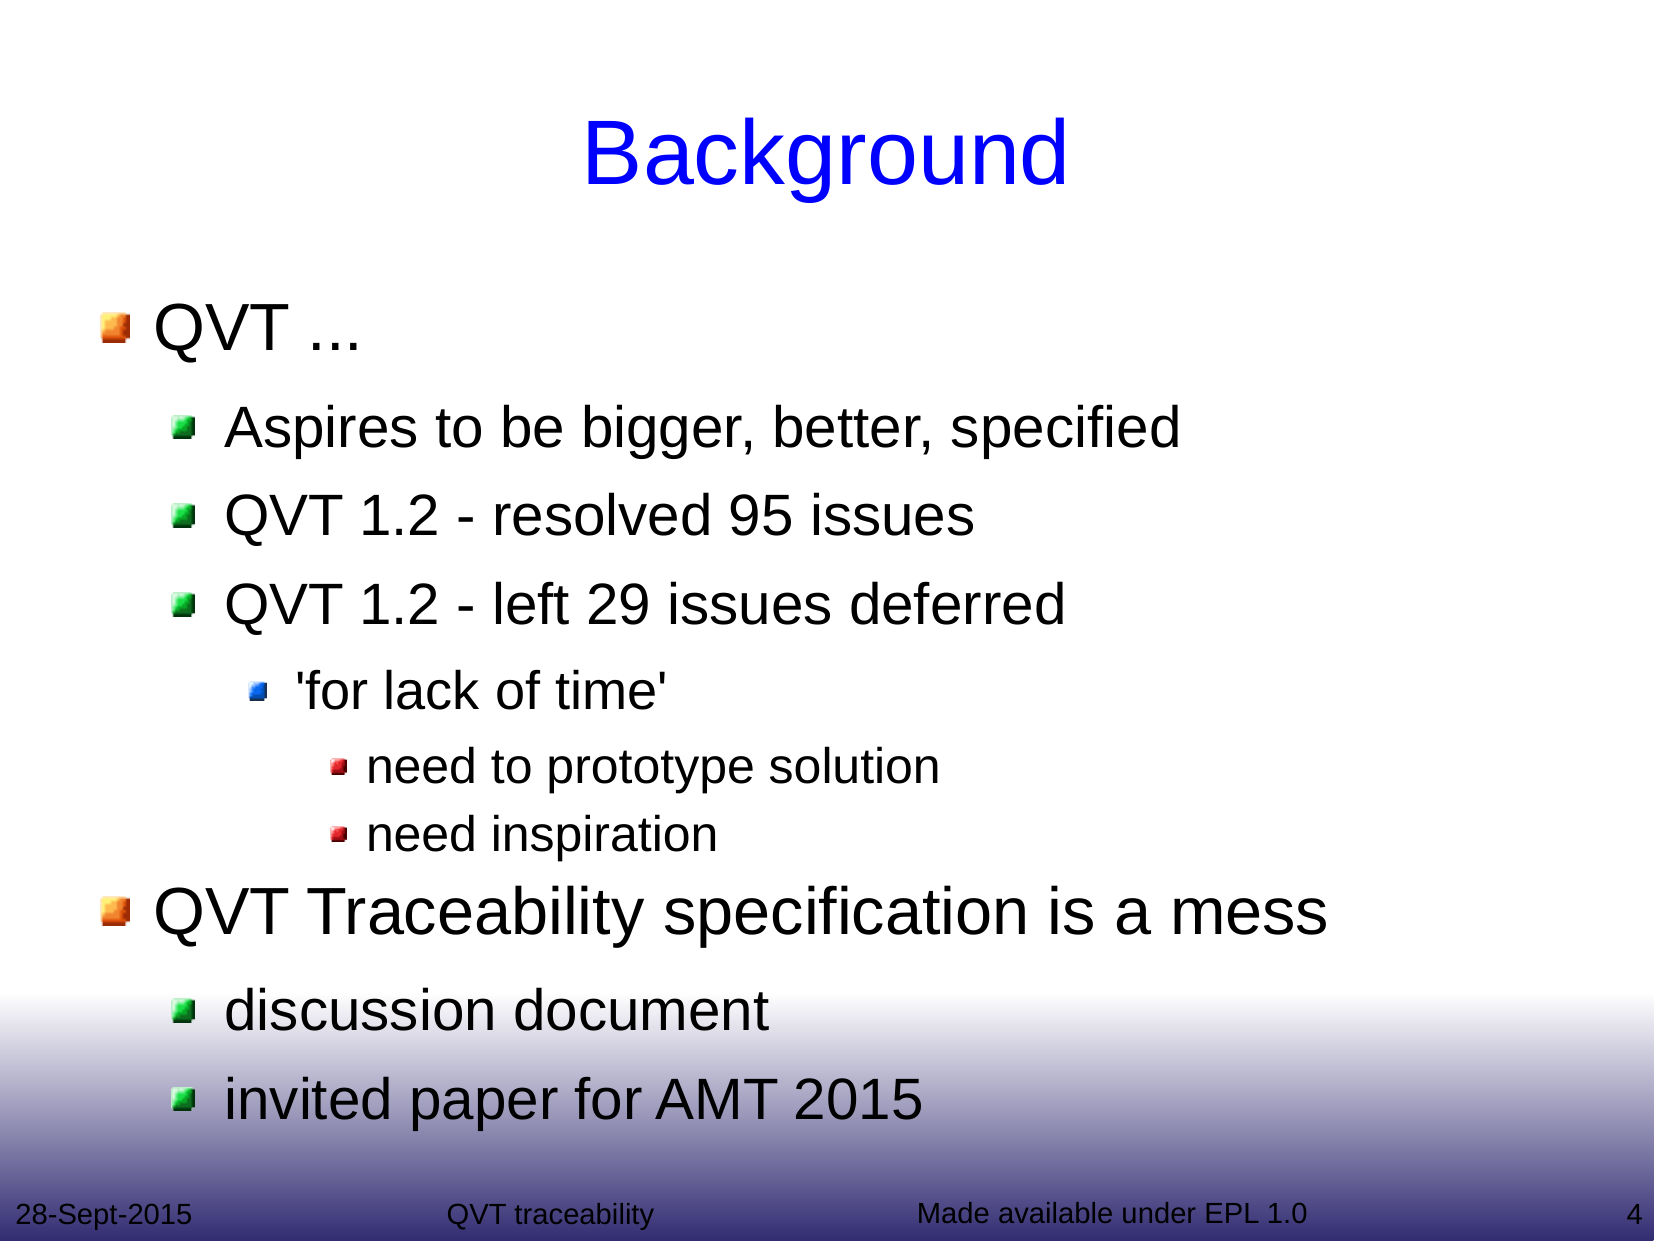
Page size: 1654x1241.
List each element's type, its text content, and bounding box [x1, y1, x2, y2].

list QVT ... Aspires to be bigger, better, specified QVT 1.2 - resolved 95 issues QVT 1.2 - left 29 issues deferred 'for lack of time' need to prototype solution need inspiration QVT Traceability specification is a mess discussion document invited paper for AMT 2015 [82, 290, 1571, 1131]
title Background [82, 49, 1571, 257]
